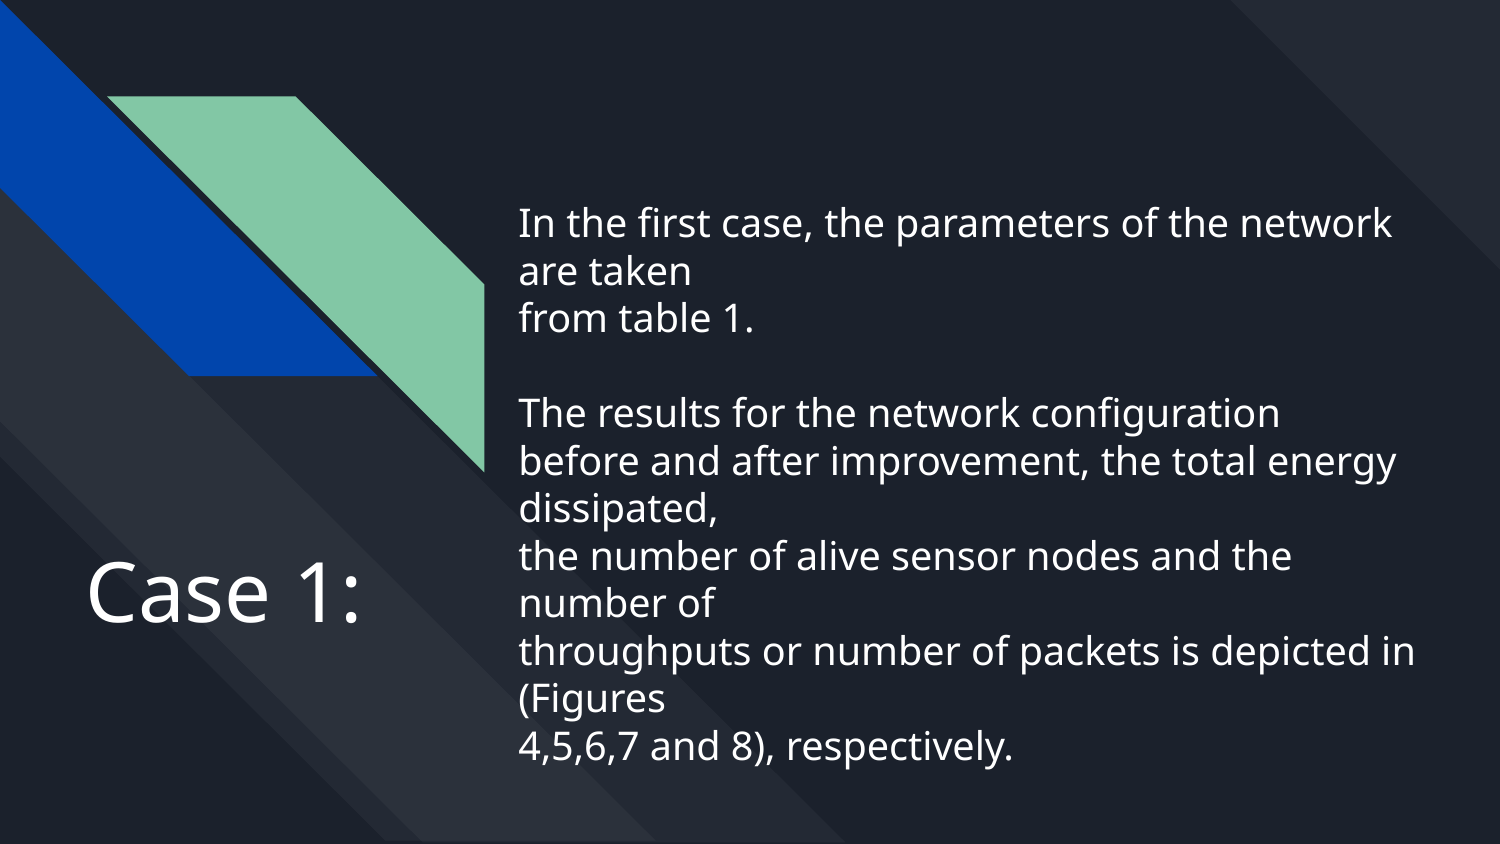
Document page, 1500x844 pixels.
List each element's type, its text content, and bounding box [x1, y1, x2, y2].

text_box Case 1: [70, 523, 761, 605]
text_box Case 1: [236, 583, 259, 595]
title In the first case, the parameters of the network are taken from table 1. The results for the network configuration before and after improvement, the total energy dissipated, the number of alive sensor nodes and the number of throughputs or number of packets is depicted in (Figures 4,5,6,7 and 8), respectively. [503, 183, 1453, 802]
